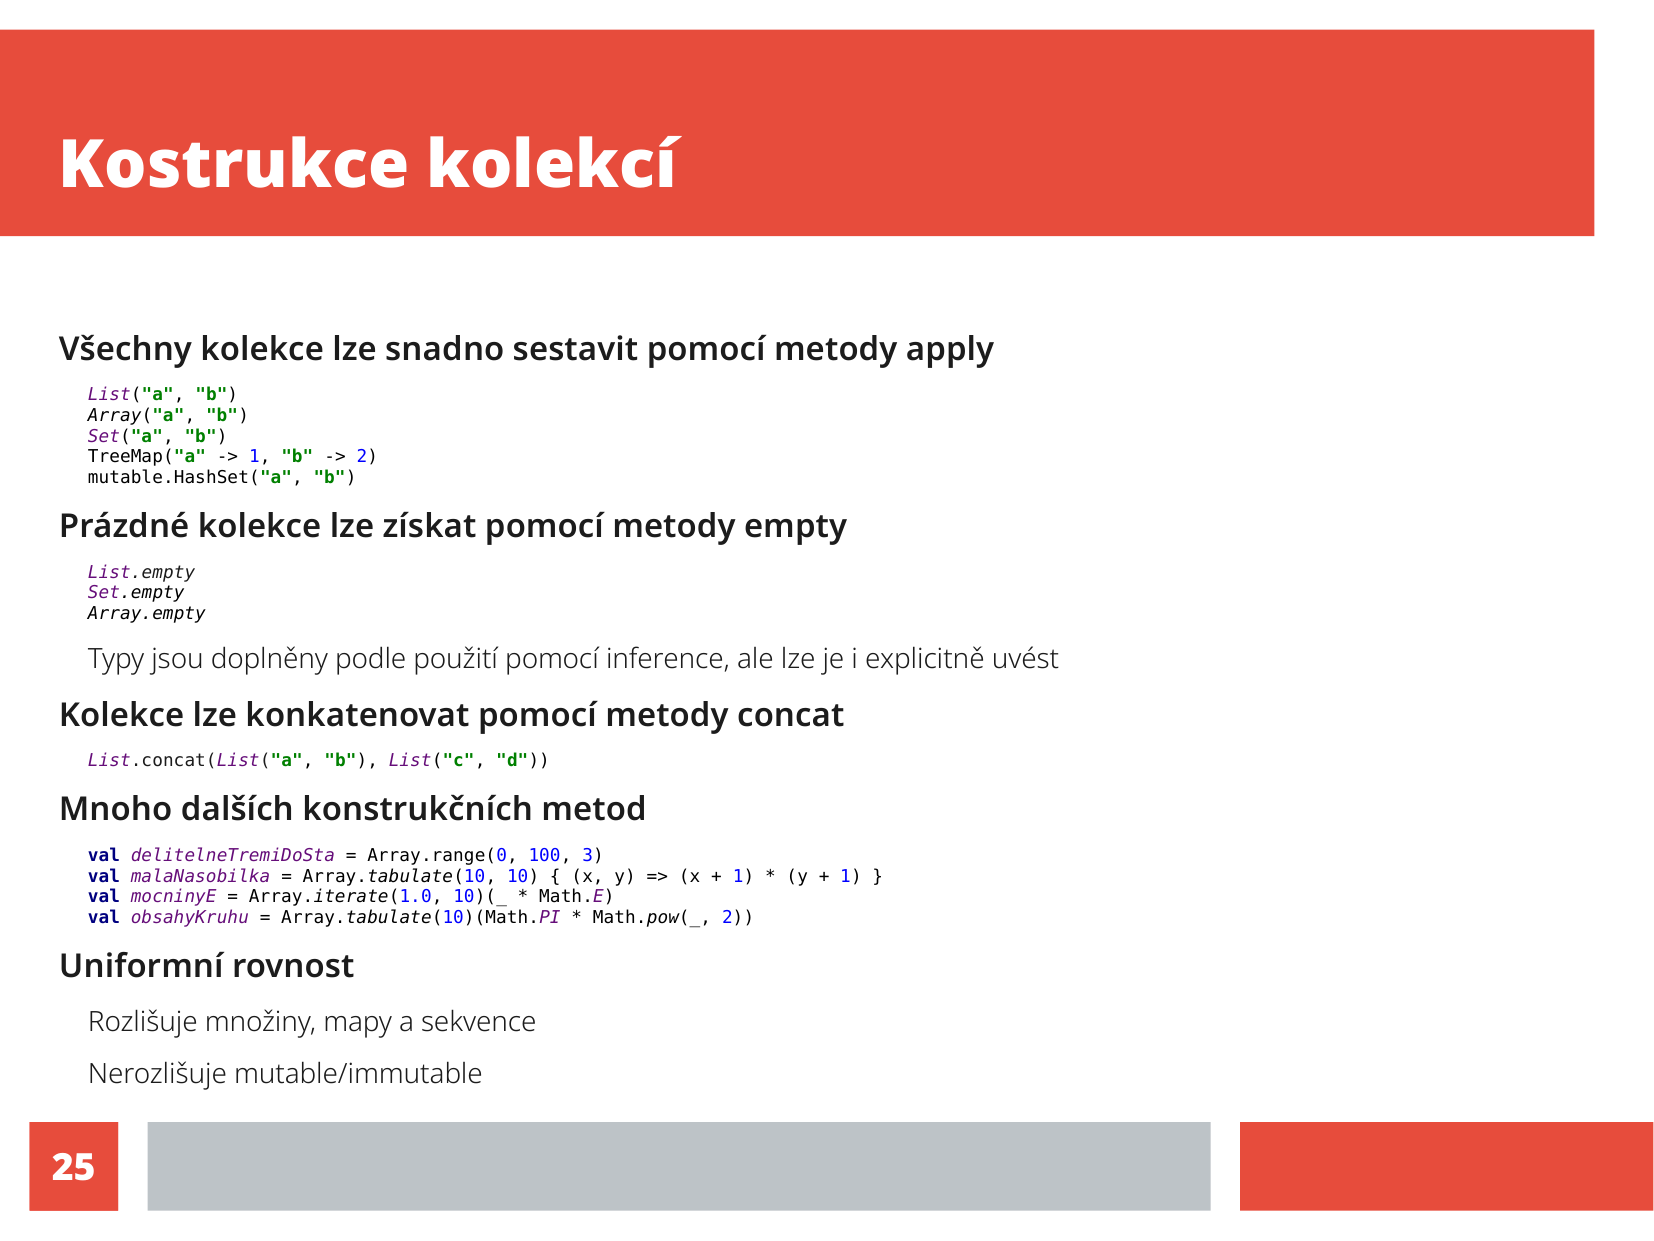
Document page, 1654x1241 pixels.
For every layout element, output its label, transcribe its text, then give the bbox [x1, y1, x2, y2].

list Všechny kolekce lze snadno sestavit pomocí metody apply List("a", "b") Array("a", "b") Set("a", "b") TreeMap("a" -> 1, "b" -> 2) mutable.HashSet("a", "b") Prázdné kolekce lze získat pomocí metody empty List.empty Set.empty Array.empty Typy jsou doplněny podle použití pomocí inference, ale lze je i explicitně uvést Kolekce lze konkatenovat pomocí metody concat List.concat(List("a", "b"), List("c", "d")) Mnoho dalších konstrukčních metod val delitelneTremiDoSta = Array.range(0, 100, 3) val malaNasobilka = Array.tabulate(10, 10) { (x, y) => (x + 1) * (y + 1) } val mocninyE = Array.iterate(1.0, 10)(_ * Math.E) val obsahyKruhu = Array.tabulate(10)(Math.PI * Math.pow(_, 2)) Uniformní rovnost Rozlišuje množiny, mapy a sekvence Nerozlišuje mutable/immutable [59, 324, 1565, 1093]
title Kostrukce kolekcí [59, 59, 1595, 207]
